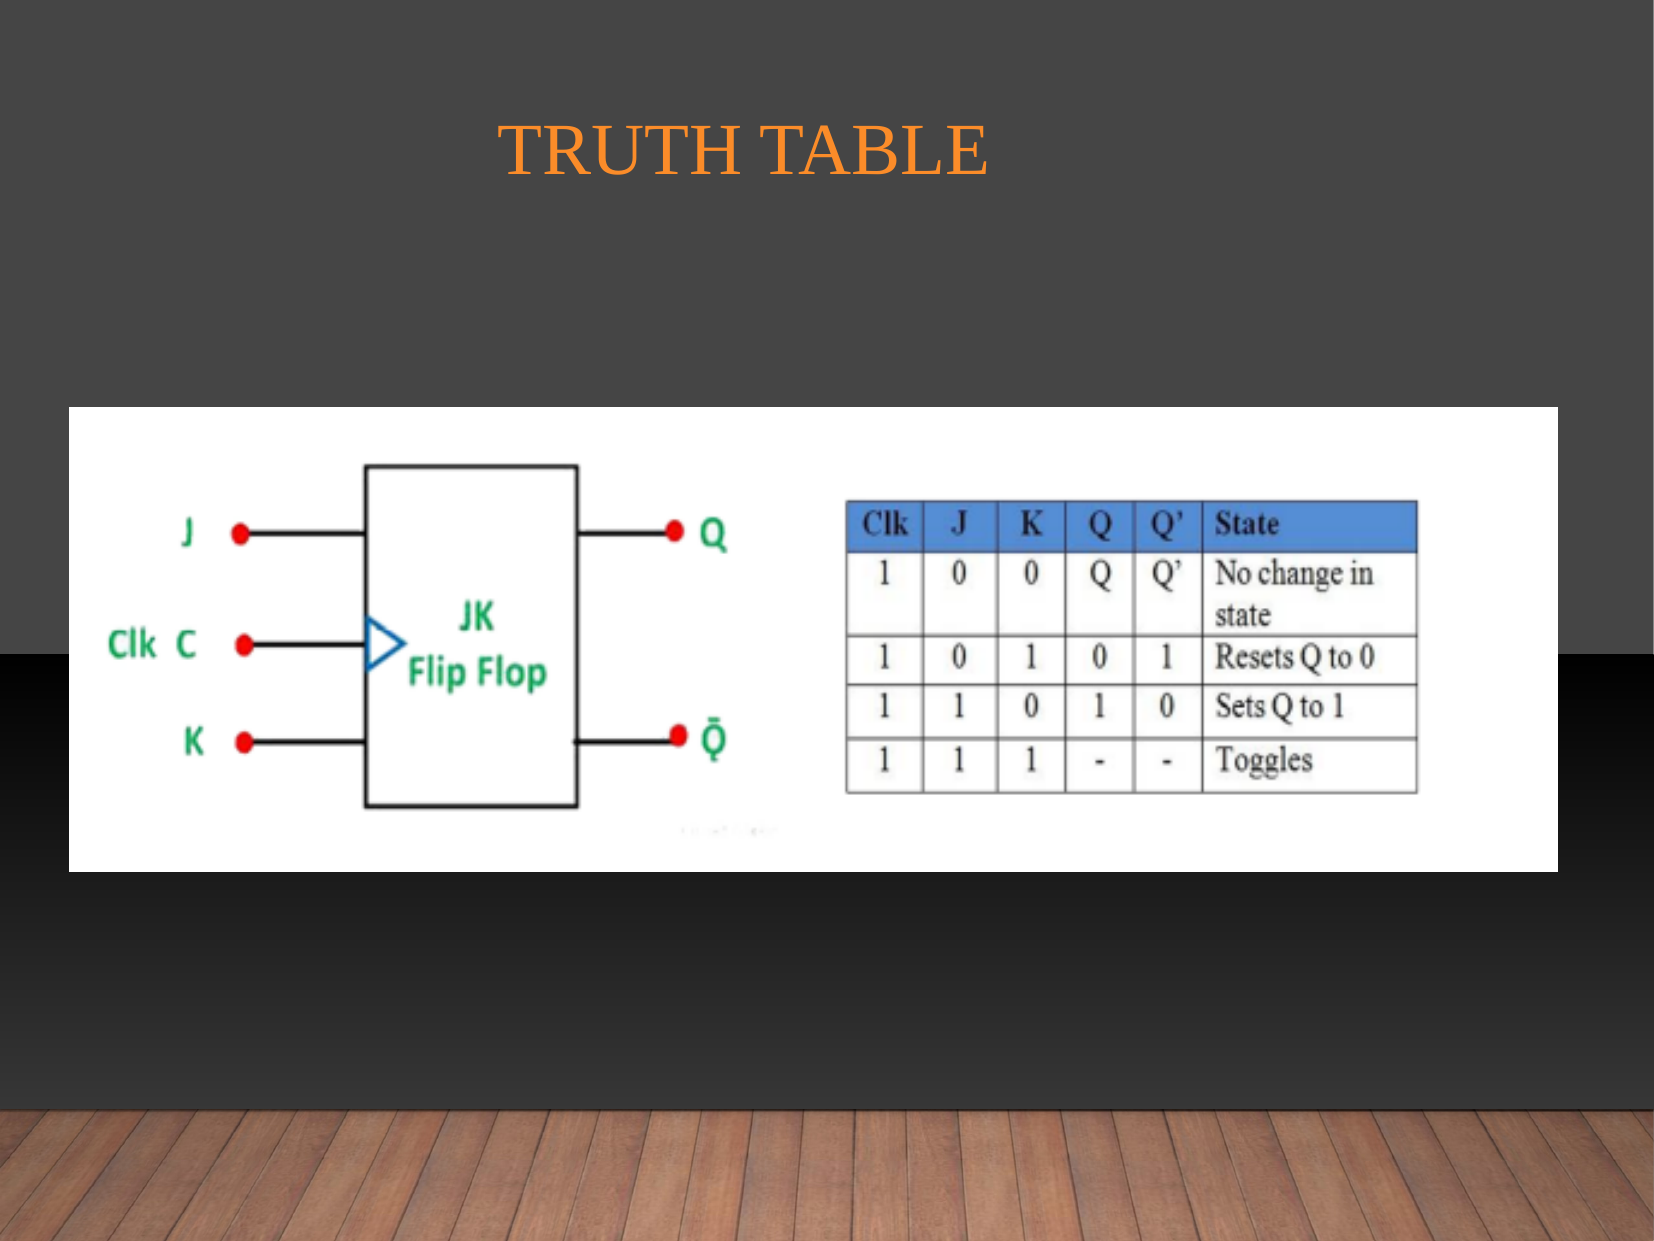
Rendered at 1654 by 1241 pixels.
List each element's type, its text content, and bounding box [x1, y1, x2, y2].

title Truth table [0, 49, 1489, 257]
picture [69, 407, 1558, 872]
